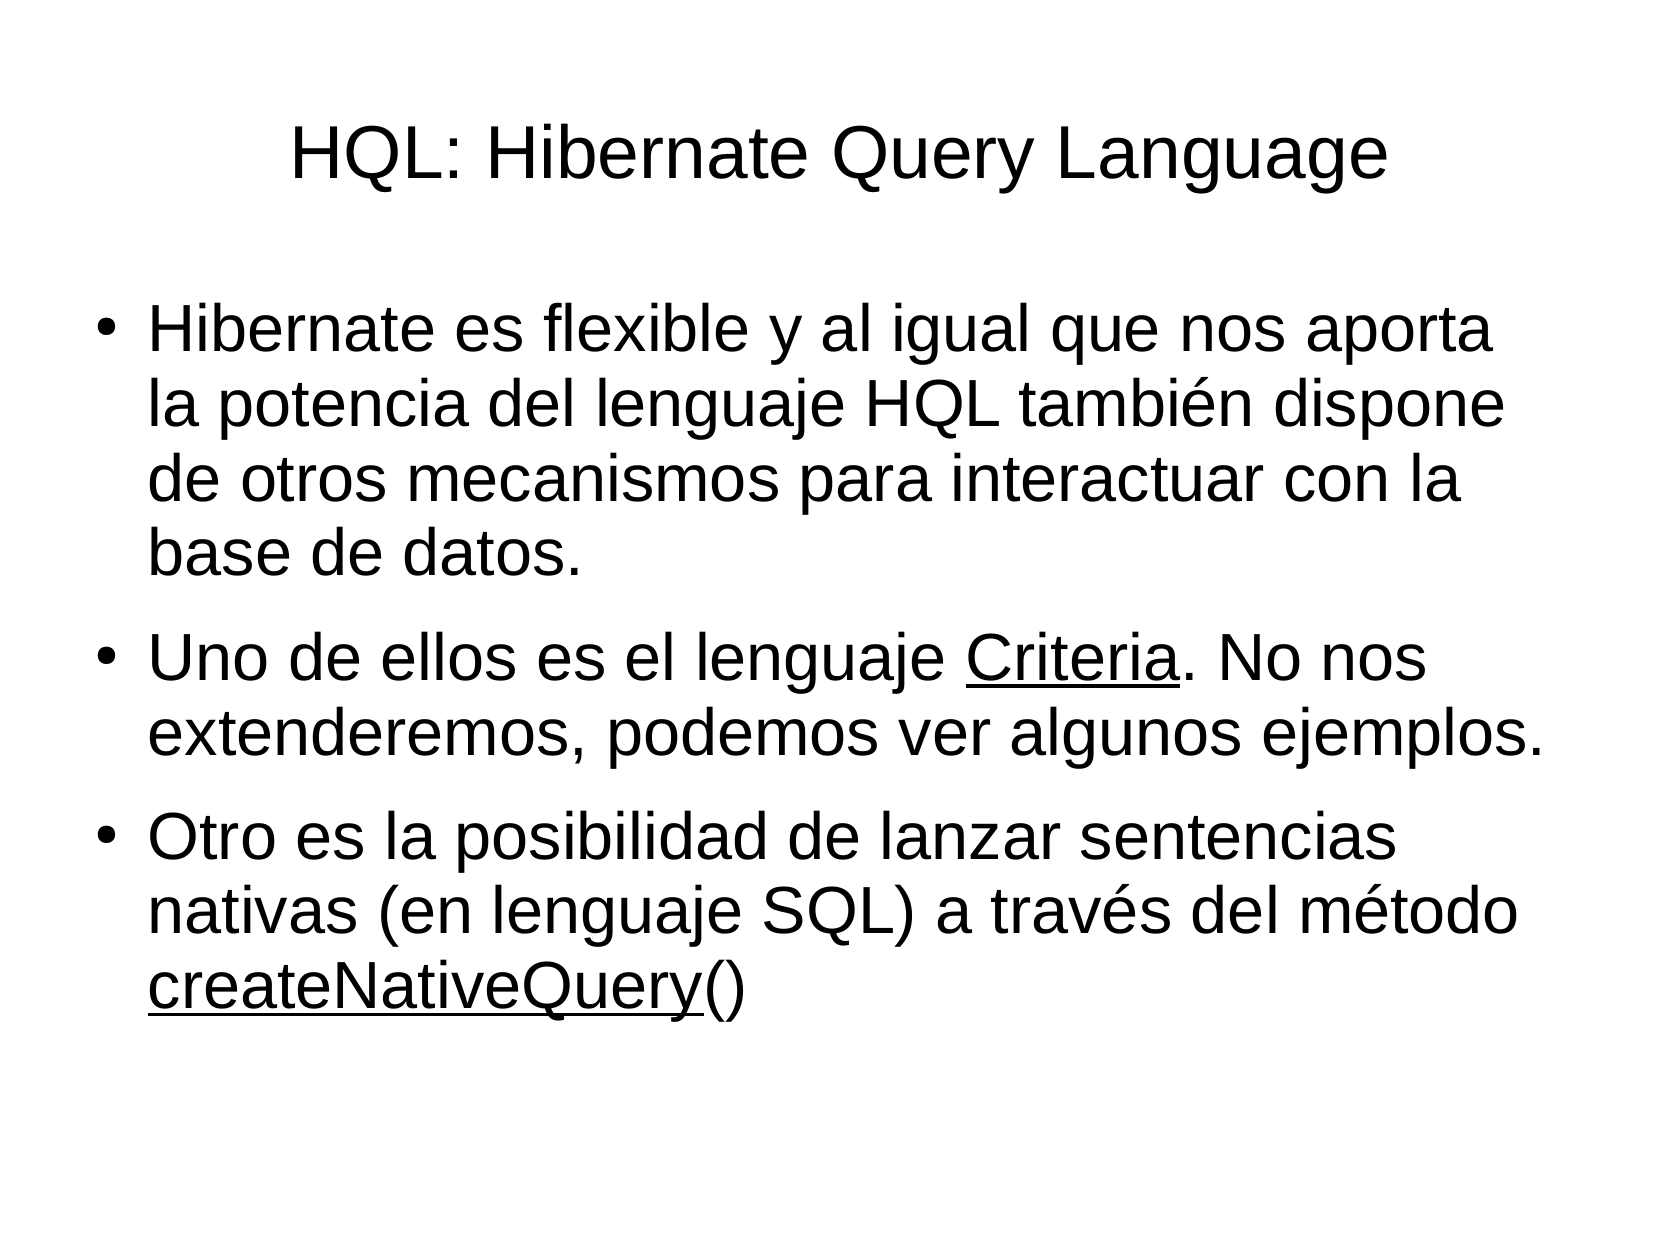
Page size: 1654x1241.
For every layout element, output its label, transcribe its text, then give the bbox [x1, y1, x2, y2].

list Hibernate es flexible y al igual que nos aporta la potencia del lenguaje HQL también dispone de otros mecanismos para interactuar con la base de datos. Uno de ellos es el lenguaje Criteria. No nos extenderemos, podemos ver algunos ejemplos. Otro es la posibilidad de lanzar sentencias nativas (en lenguaje SQL) a través del método createNativeQuery() [76, 291, 1565, 1118]
title HQL: Hibernate Query Language [82, 49, 1571, 257]
